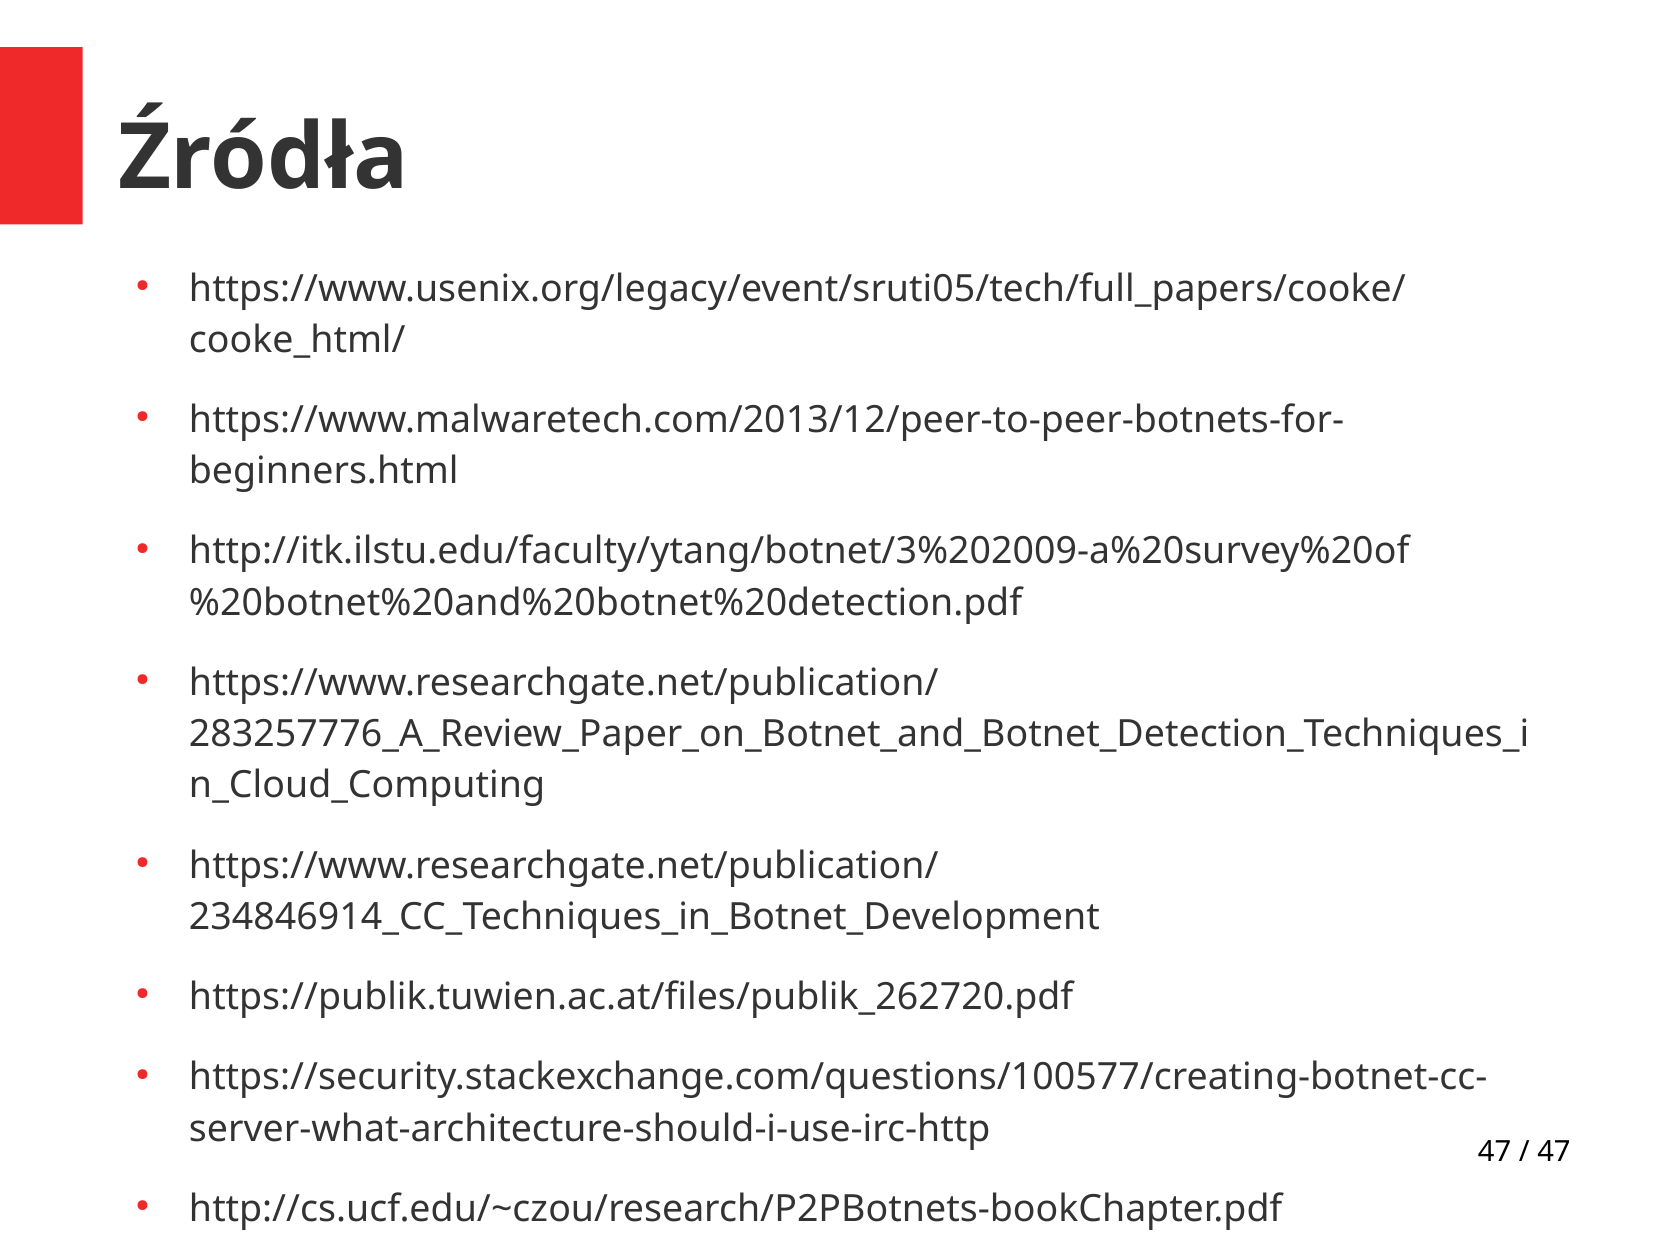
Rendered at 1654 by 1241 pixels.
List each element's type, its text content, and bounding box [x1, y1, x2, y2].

title Źródła [118, 49, 1571, 257]
list https://www.usenix.org/legacy/event/sruti05/tech/full_papers/cooke/cooke_html/ https://www.malwaretech.com/2013/12/peer-to-peer-botnets-for-beginners.html http://itk.ilstu.edu/faculty/ytang/botnet/3%202009-a%20survey%20of%20botnet%20and%20botnet%20detection.pdf https://www.researchgate.net/publication/283257776_A_Review_Paper_on_Botnet_and_Botnet_Detection_Techniques_in_Cloud_Computing https://www.researchgate.net/publication/234846914_CC_Techniques_in_Botnet_Development https://publik.tuwien.ac.at/files/publik_262720.pdf https://security.stackexchange.com/questions/100577/creating-botnet-cc-server-what-architecture-should-i-use-irc-http http://cs.ucf.edu/~czou/research/P2PBotnets-bookChapter.pdf [118, 261, 1536, 981]
